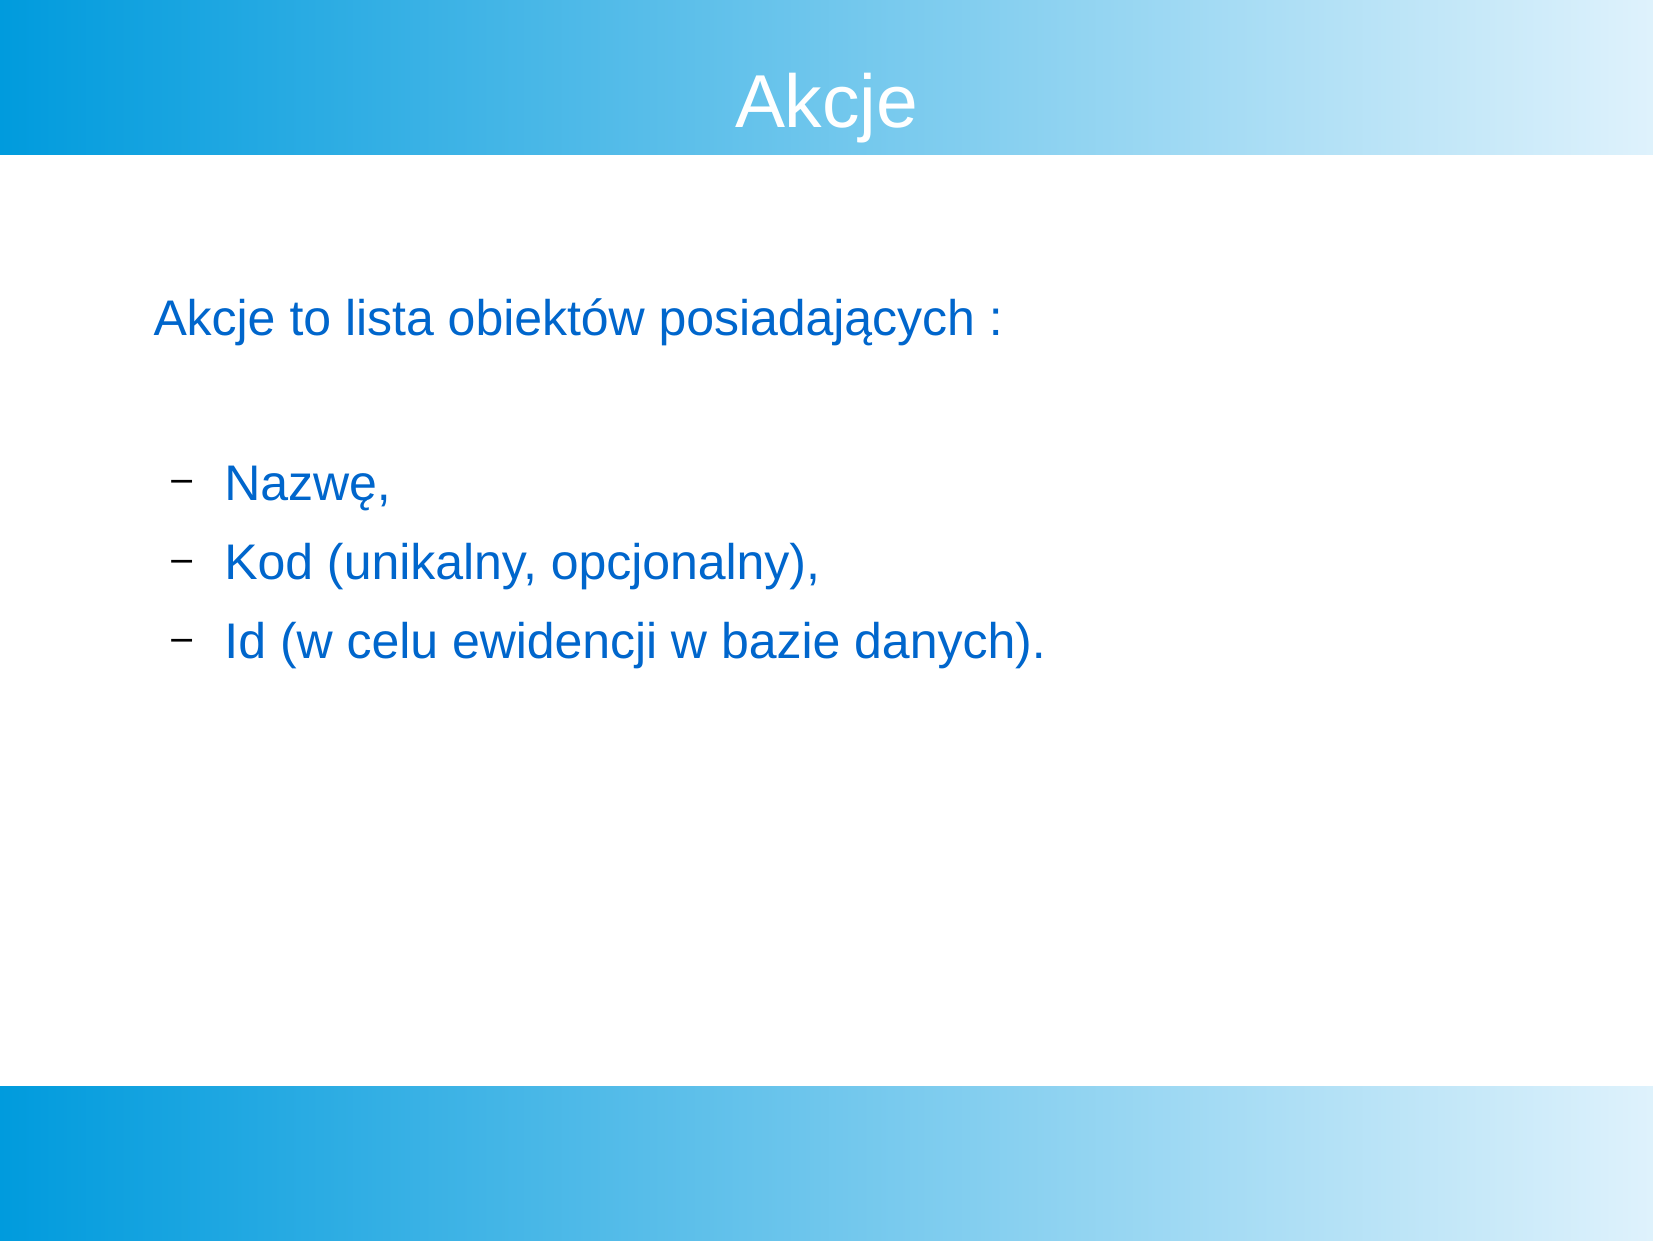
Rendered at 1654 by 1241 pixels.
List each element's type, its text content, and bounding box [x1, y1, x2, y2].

title Akcje [82, 49, 1571, 155]
list Akcje to lista obiektów posiadających : Nazwę, Kod (unikalny, opcjonalny), Id (w celu ewidencji w bazie danych). [82, 290, 1571, 1010]
